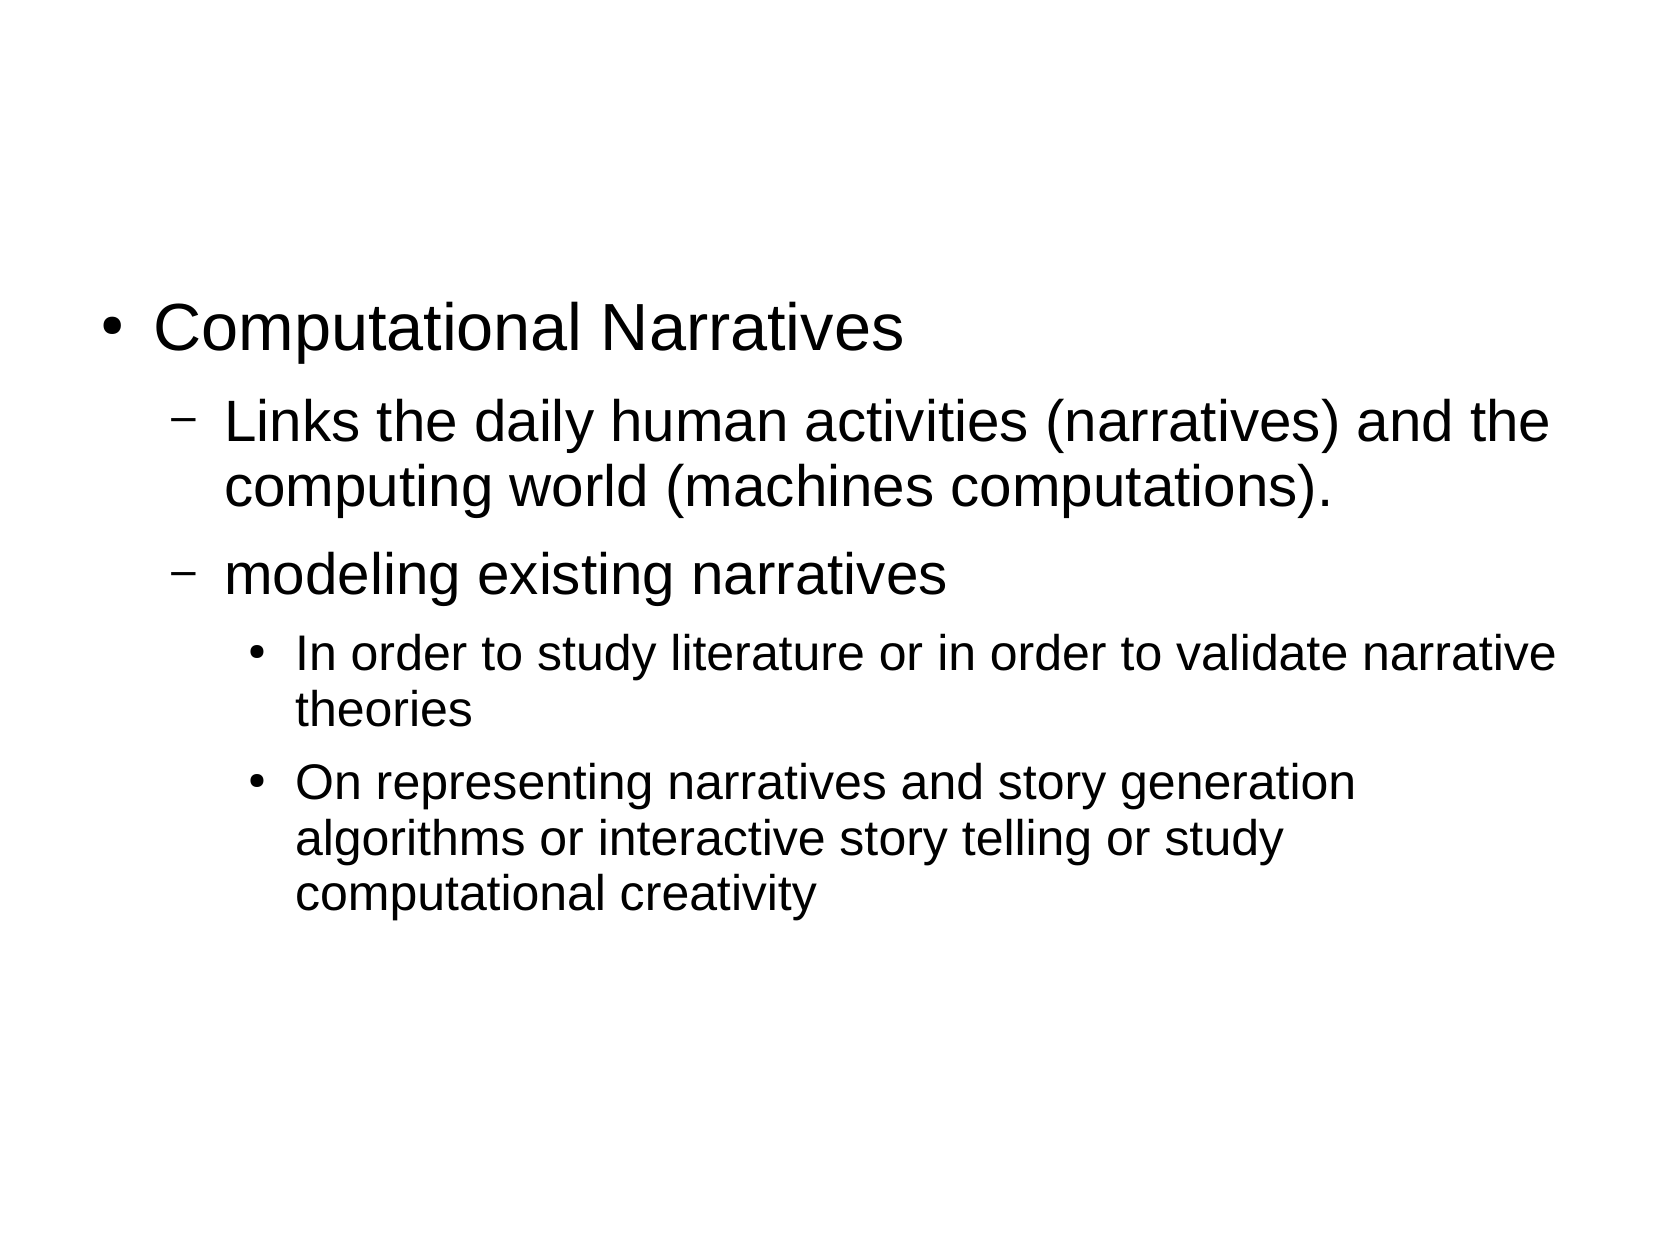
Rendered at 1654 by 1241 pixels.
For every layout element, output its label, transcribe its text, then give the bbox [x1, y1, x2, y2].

list Computational Narratives Links the daily human activities (narratives) and the computing world (machines computations). modeling existing narratives In order to study literature or in order to validate narrative theories On representing narratives and story generation algorithms or interactive story telling or study computational creativity [82, 290, 1571, 1010]
